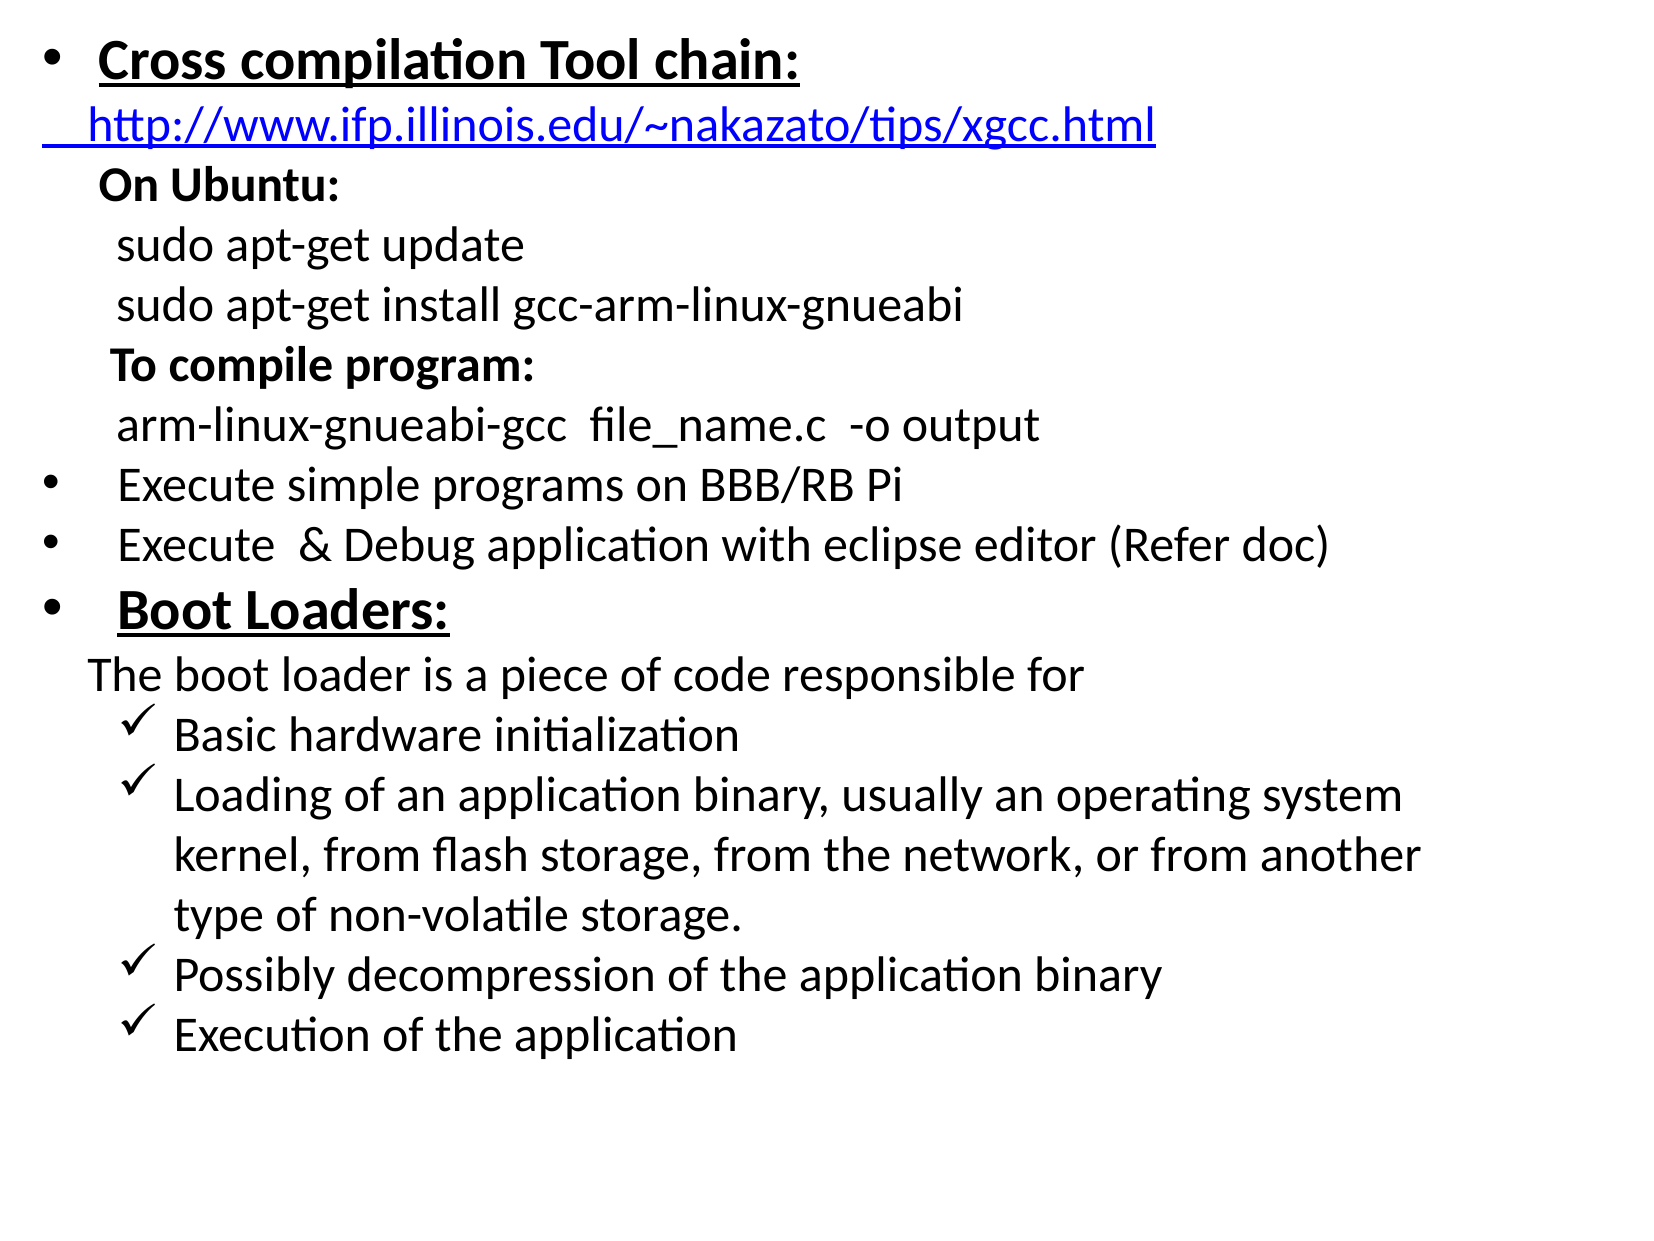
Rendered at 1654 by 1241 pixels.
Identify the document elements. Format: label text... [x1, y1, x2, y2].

text_box Cross compilation Tool chain: http://www.ifp.illinois.edu/~nakazato/tips/xgcc.html On Ubuntu: sudo apt-get update sudo apt-get install gcc-arm-linux-gnueabi To compile program: arm-linux-gnueabi-gcc file_name.c -o output Execute simple programs on BBB/RB Pi Execute & Debug application with eclipse editor (Refer doc) Boot Loaders: The boot loader is a piece of code responsible for Basic hardware initialization Loading of an application binary, usually an operating system kernel, from flash storage, from the network, or from another type of non-volatile storage. Possibly decompression of the application binary Execution of the application [27, 13, 1530, 1129]
